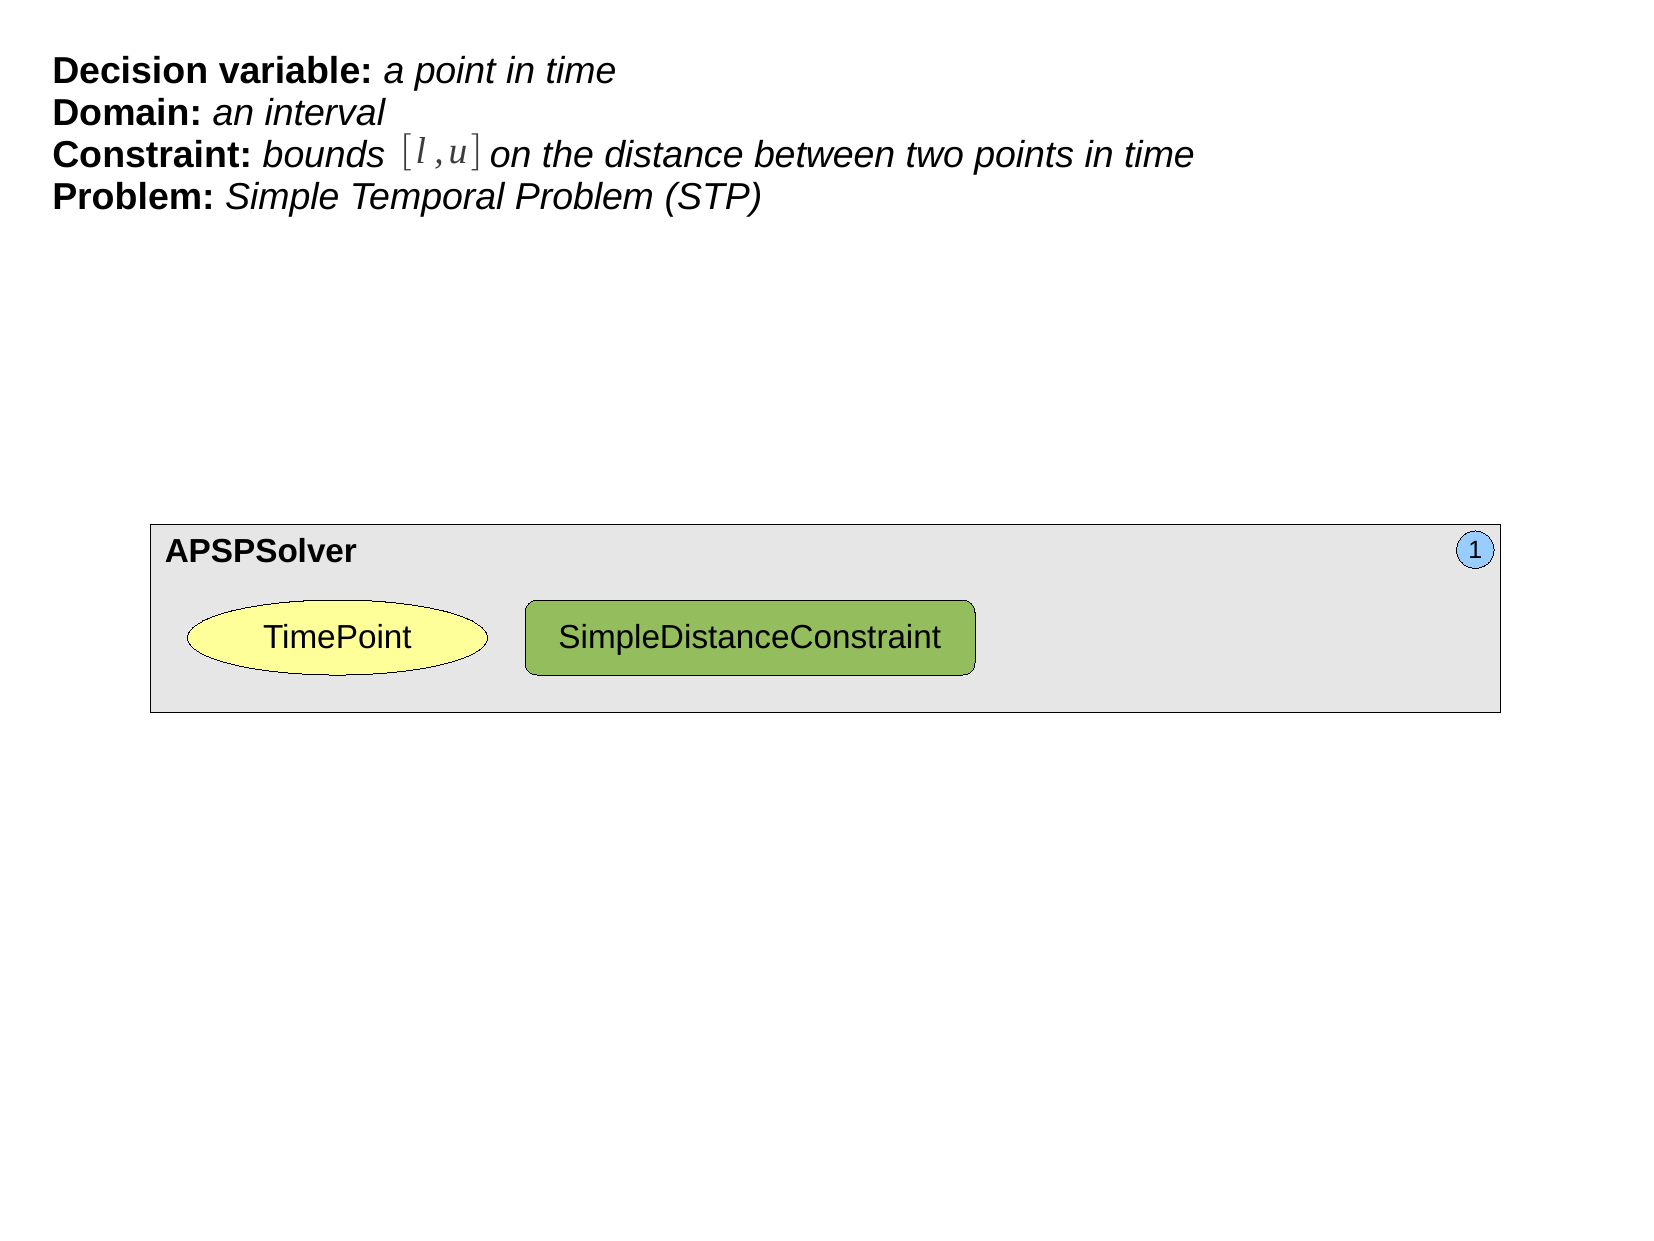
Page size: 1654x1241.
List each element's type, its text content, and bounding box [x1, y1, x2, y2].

chart [395, 130, 487, 173]
text_box SimpleDistanceConstraint [525, 600, 976, 676]
text_box 1 [1456, 530, 1495, 569]
text_box APSPSolver [150, 524, 1501, 713]
text_box Decision variable: a point in time Domain: an interval Constraint: bounds on the distance between two points in time Problem: Simple Temporal Problem (STP) [37, 42, 1211, 226]
text_box TimePoint [187, 600, 488, 676]
